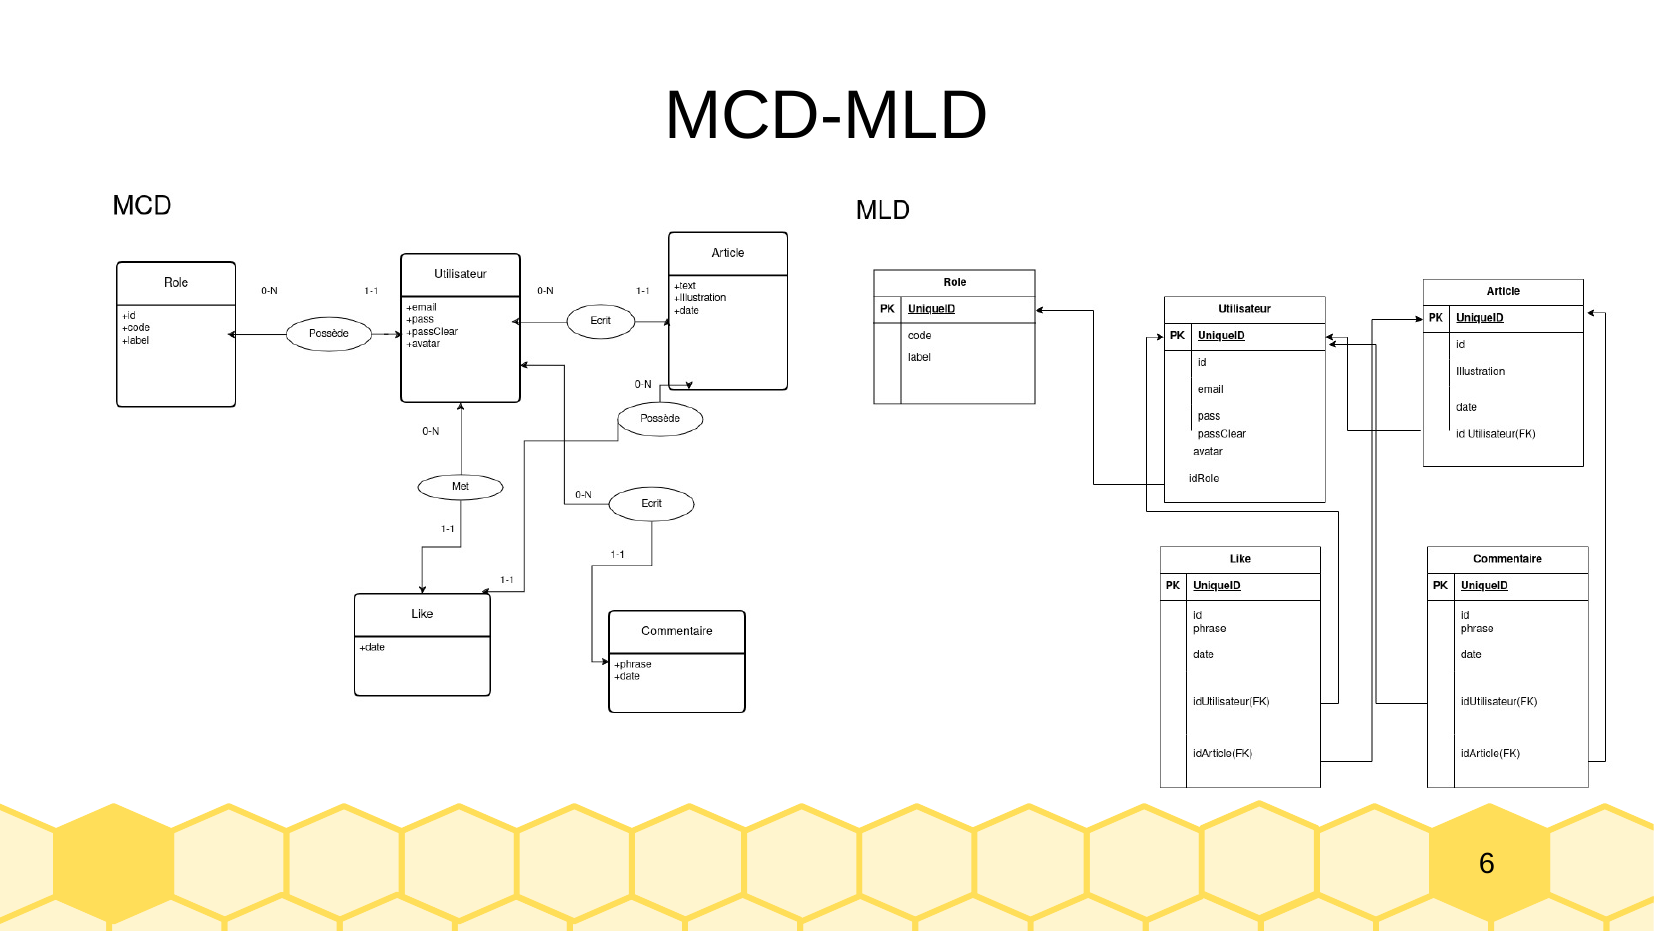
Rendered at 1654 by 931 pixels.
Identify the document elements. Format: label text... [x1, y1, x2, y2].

picture [856, 196, 1613, 788]
title MCD-MLD [82, 37, 1571, 193]
picture [112, 192, 788, 713]
